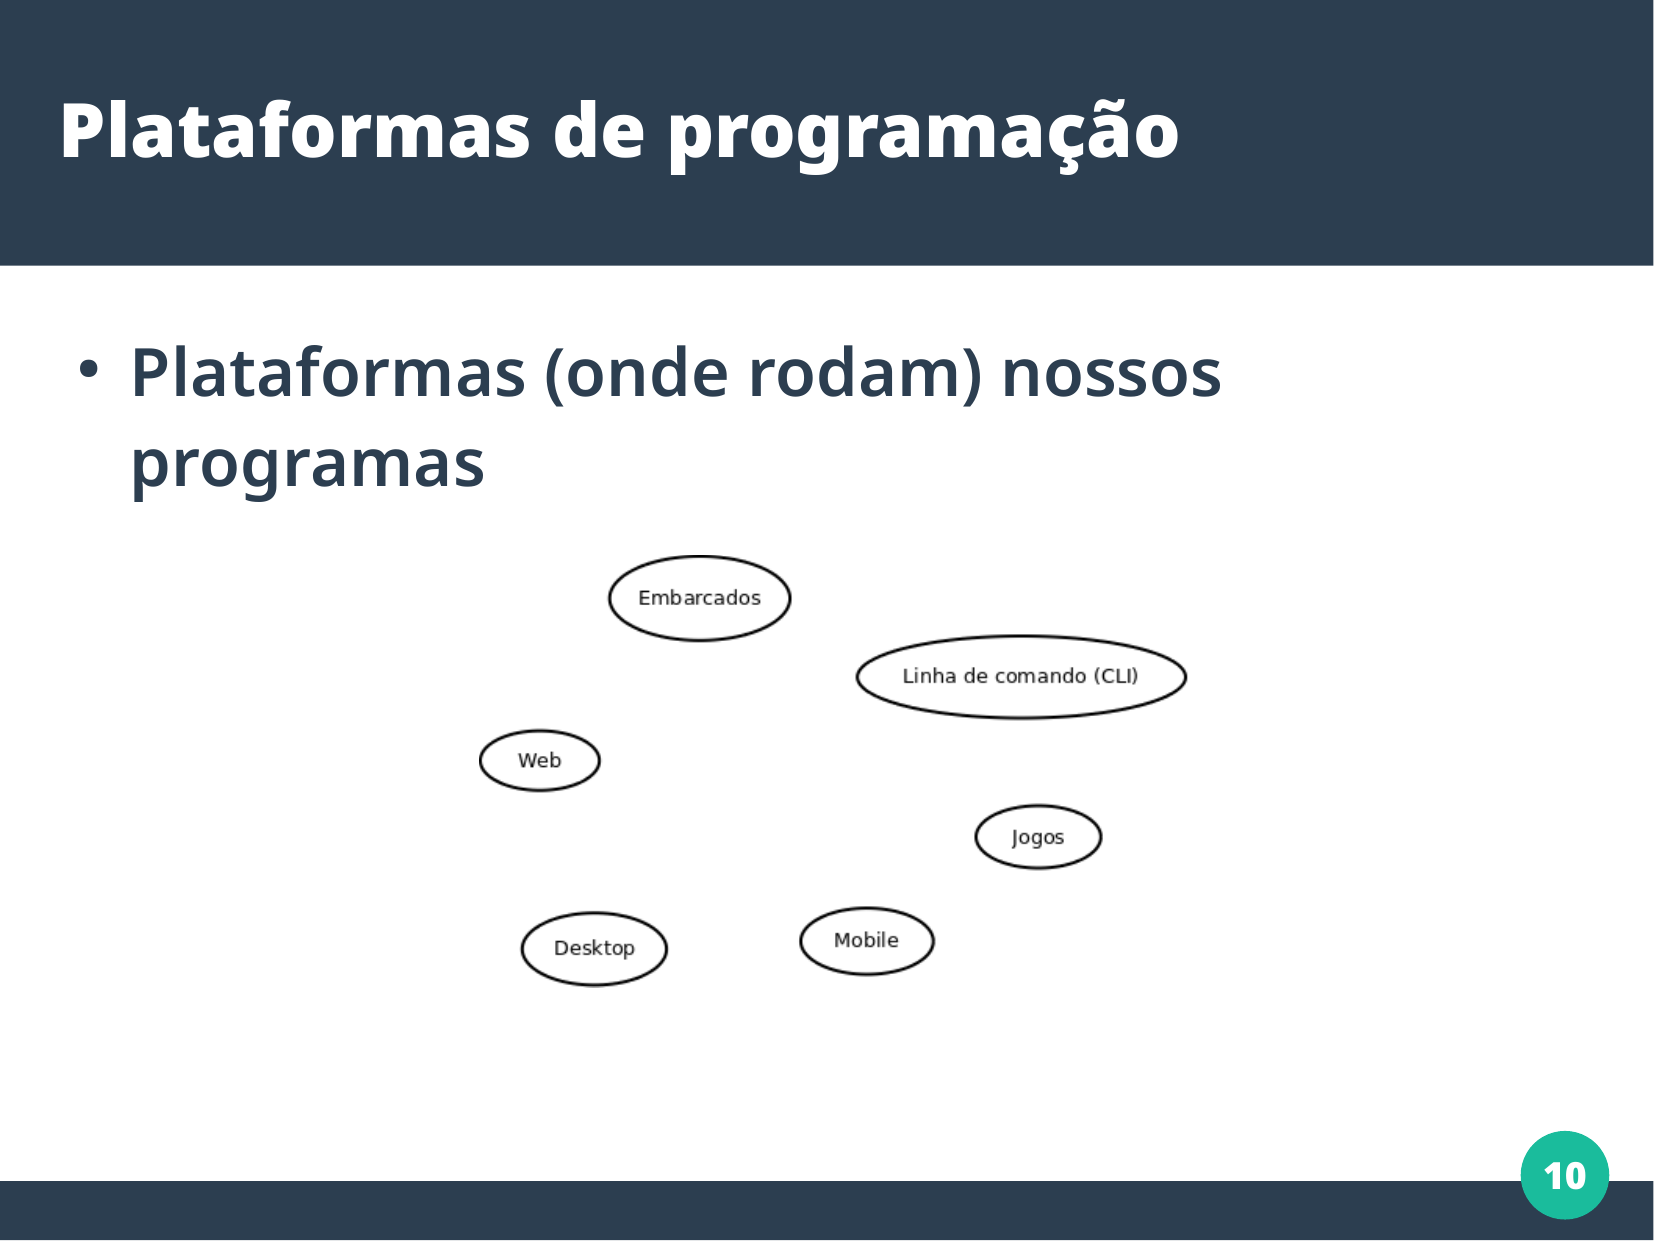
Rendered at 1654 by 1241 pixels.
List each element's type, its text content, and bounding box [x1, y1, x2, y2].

picture [479, 555, 1189, 988]
list Plataformas (onde rodam) nossos programas [59, 324, 1595, 1152]
title Plataformas de programação [59, 49, 1595, 207]
